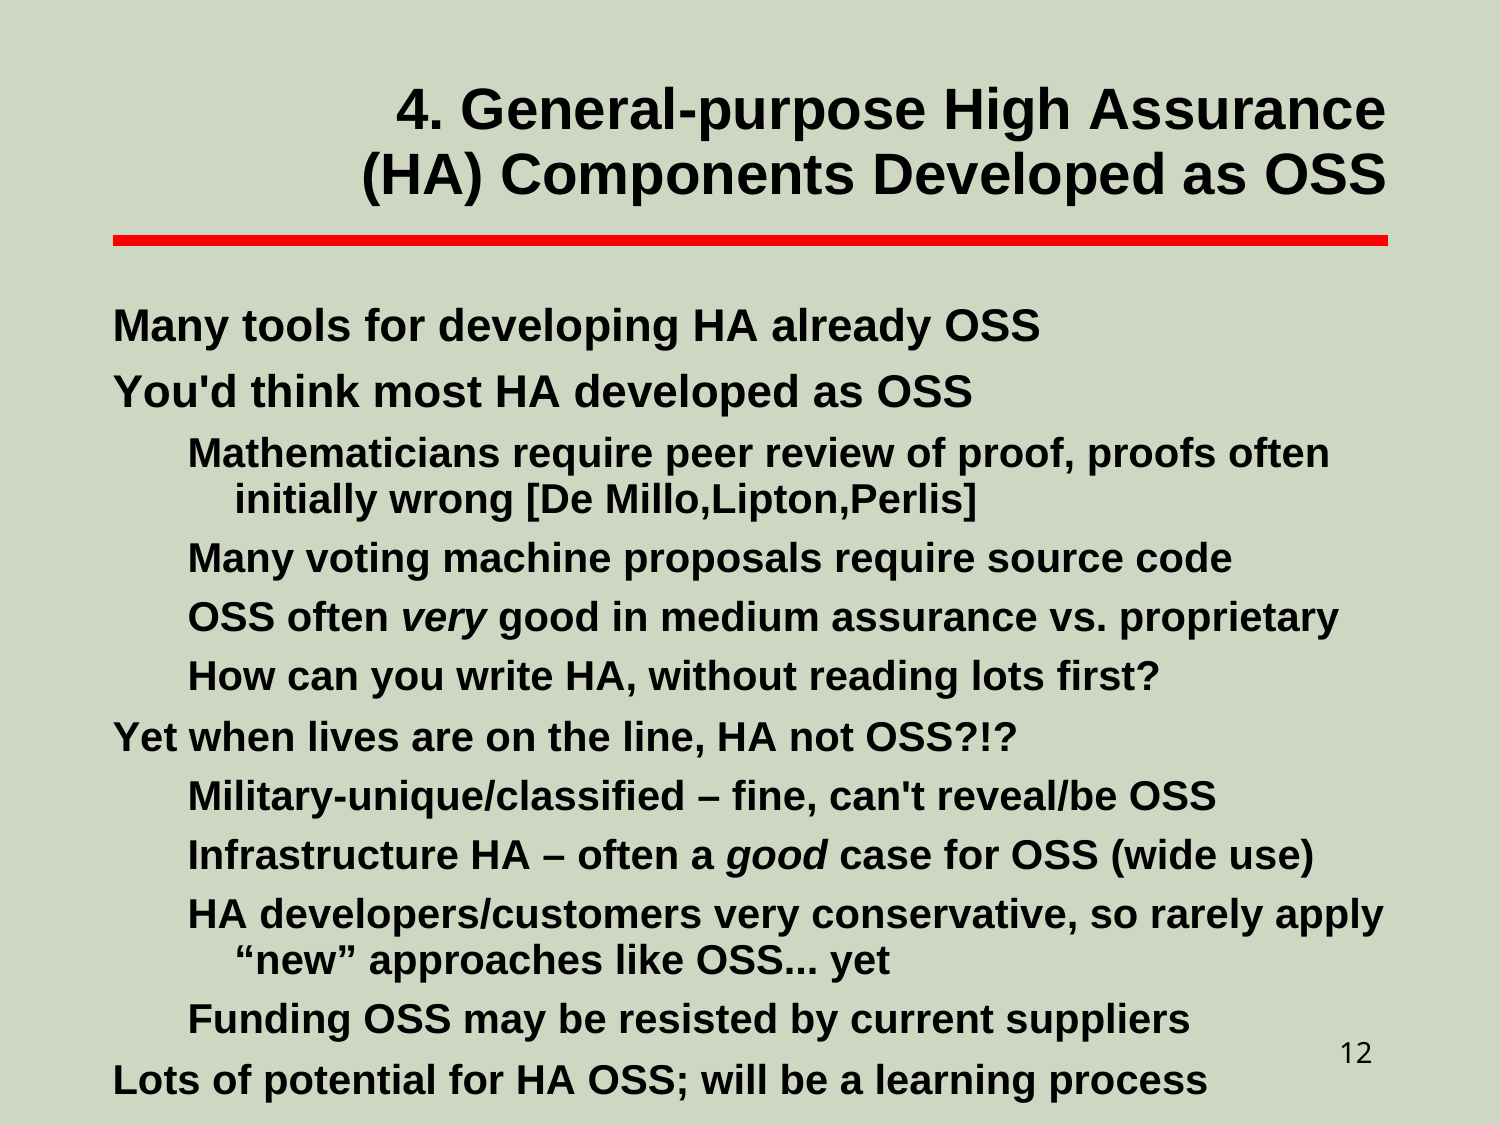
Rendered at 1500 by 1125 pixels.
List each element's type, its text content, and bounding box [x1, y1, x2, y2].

title 4. General-purpose High Assurance (HA) Components Developed as OSS [337, 75, 1388, 209]
list Many tools for developing HA already OSS You'd think most HA developed as OSS Mathematicians require peer review of proof, proofs often initially wrong [De Millo,Lipton,Perlis] Many voting machine proposals require source code OSS often very good in medium assurance vs. proprietary How can you write HA, without reading lots first? Yet when lives are on the line, HA not OSS?!? Military-unique/classified – fine, can't reveal/be OSS Infrastructure HA – often a good case for OSS (wide use) HA developers/customers very conservative, so rarely apply “new” approaches like OSS... yet Funding OSS may be resisted by current suppliers Lots of potential for HA OSS; will be a learning process [112, 299, 1388, 1118]
